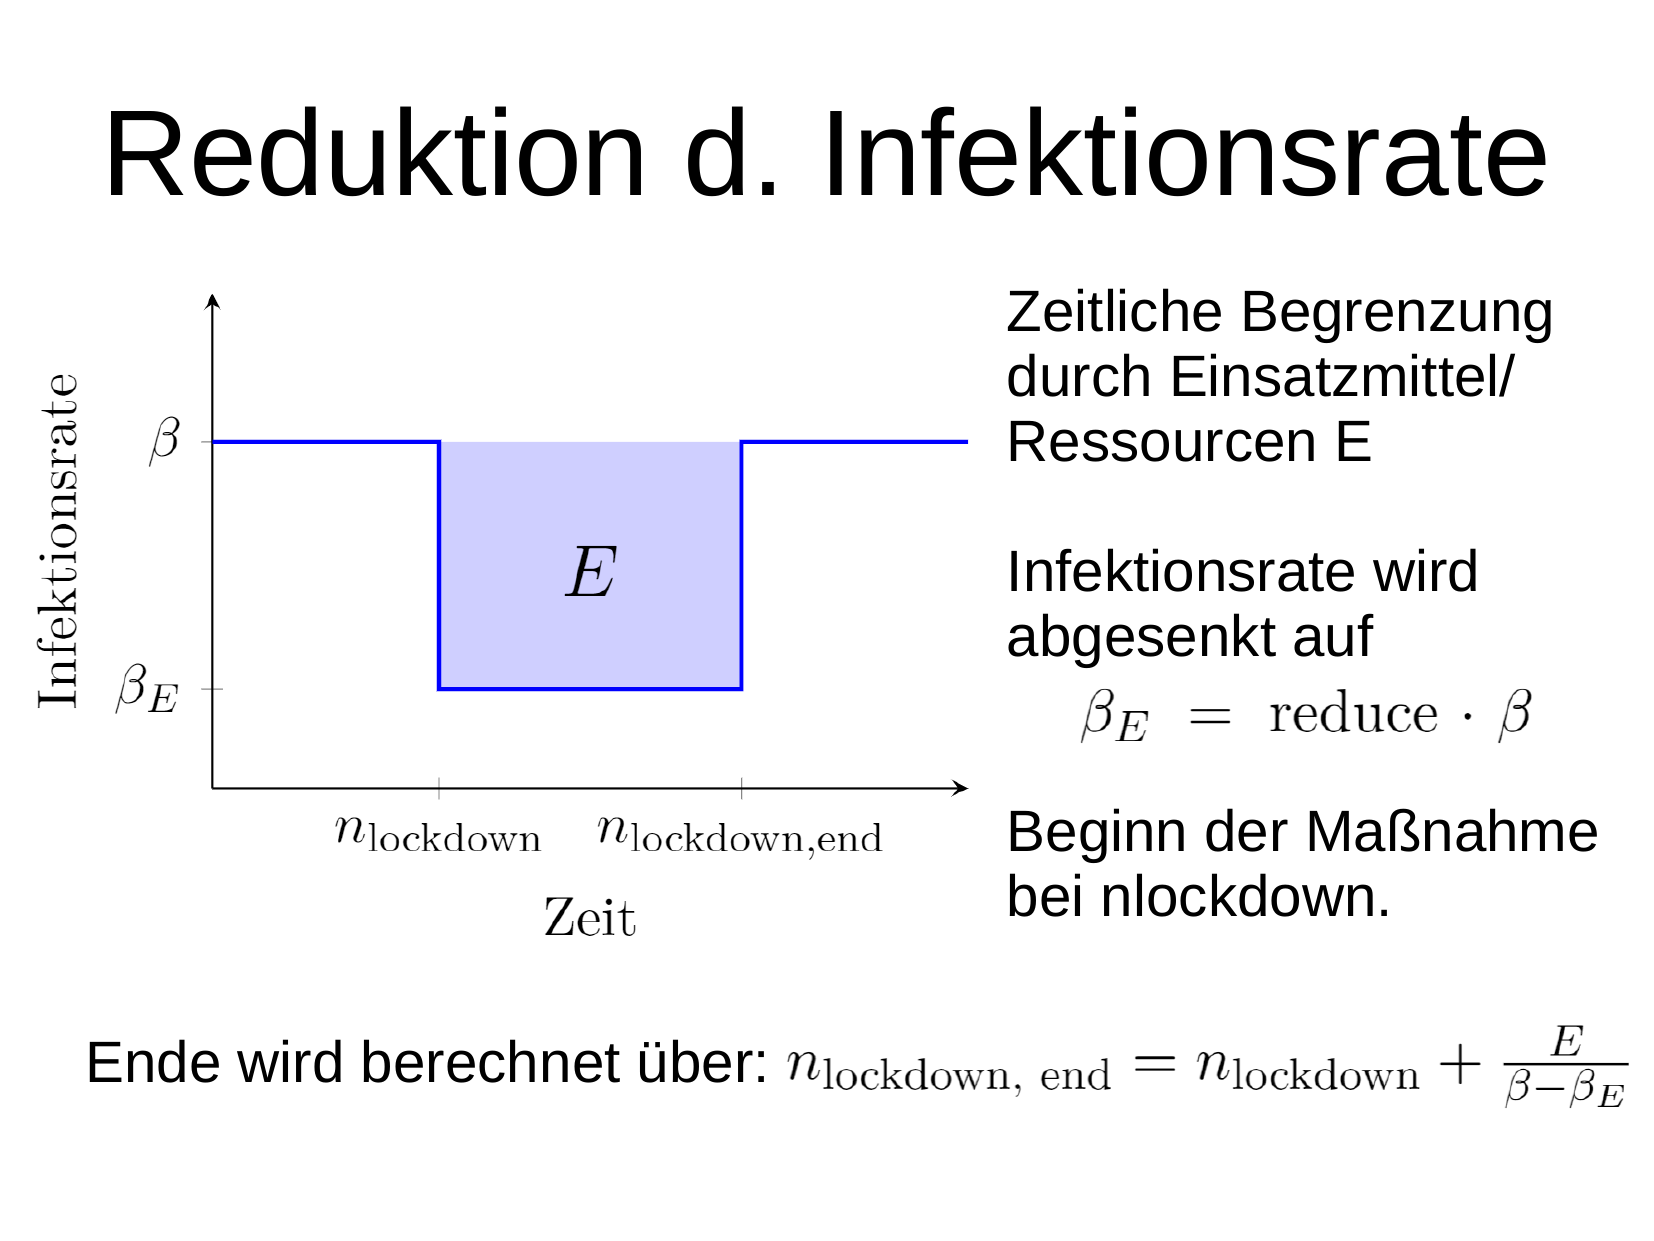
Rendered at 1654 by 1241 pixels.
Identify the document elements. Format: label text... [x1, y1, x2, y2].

text_box Zeitliche Begrenzung durch Einsatzmittel/ Ressourcen E Infektionsrate wird abgesenkt auf Beginn der Maßnahme bei nlockdown. [992, 271, 1619, 1002]
title Reduktion d. Infektionsrate [82, 49, 1571, 257]
text_box Ende wird berechnet über: [70, 1022, 779, 1103]
picture [1067, 679, 1536, 756]
picture [11, 283, 981, 945]
picture [779, 1022, 1633, 1117]
